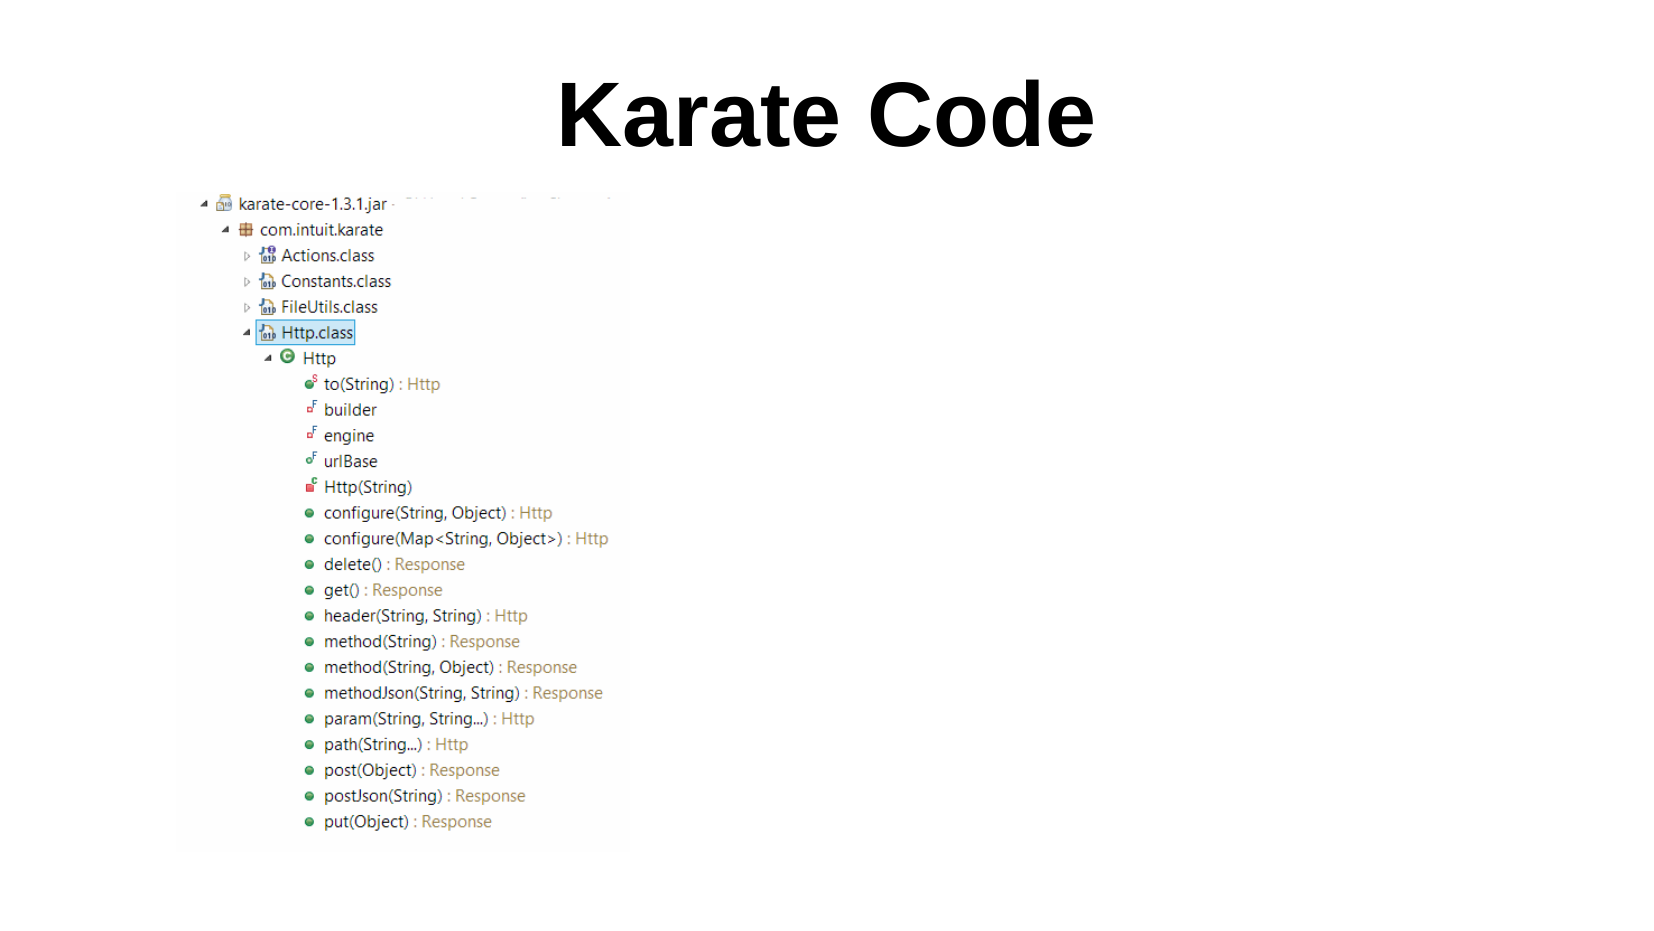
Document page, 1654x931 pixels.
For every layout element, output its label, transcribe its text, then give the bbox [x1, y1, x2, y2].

title Karate Code [82, 37, 1571, 193]
picture [176, 192, 630, 852]
